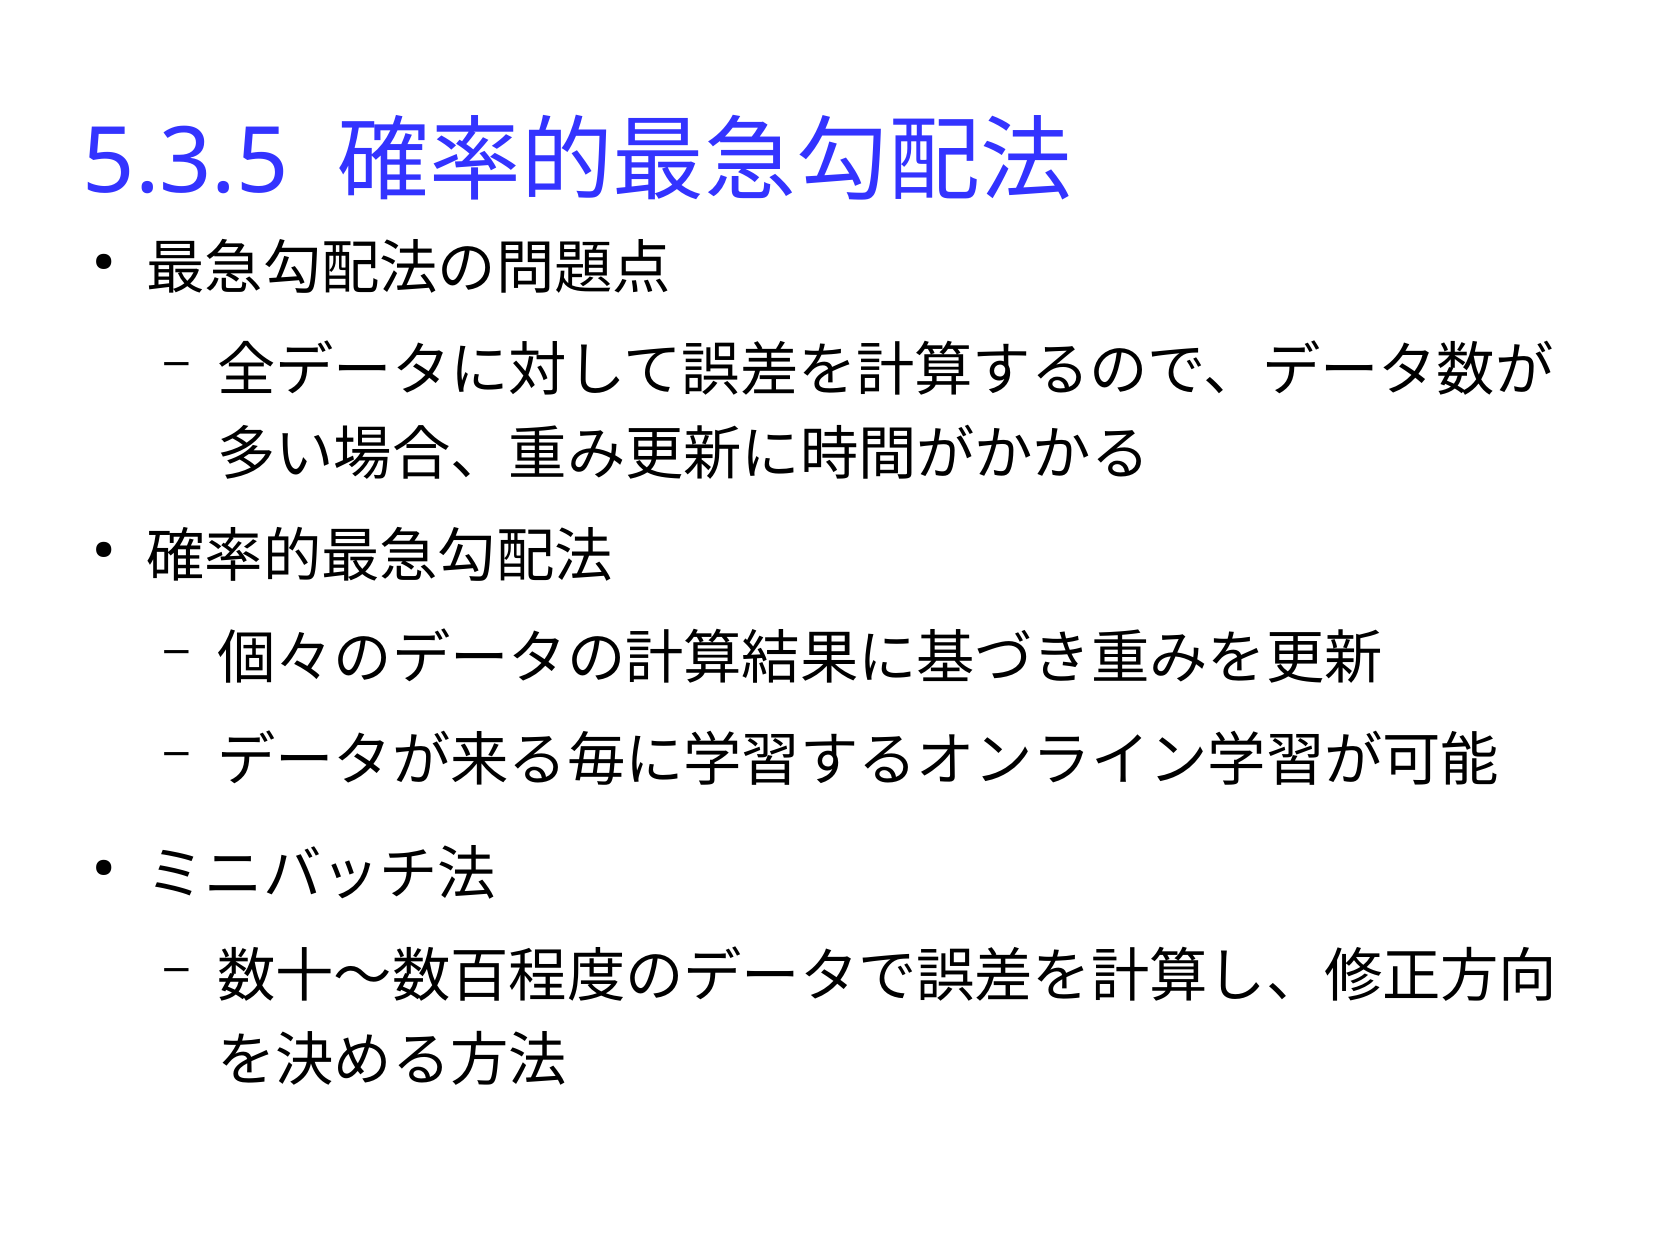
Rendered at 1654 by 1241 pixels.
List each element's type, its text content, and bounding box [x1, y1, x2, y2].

list 最急勾配法の問題点 全データに対して誤差を計算するので、データ数が多い場合、重み更新に時間がかかる 確率的最急勾配法 個々のデータの計算結果に基づき重みを更新 データが来る毎に学習するオンライン学習が可能 ミニバッチ法 数十～数百程度のデータで誤差を計算し、修正方向を決める方法 [75, 220, 1564, 1119]
title 5.3.5 確率的最急勾配法 [82, 49, 1571, 257]
